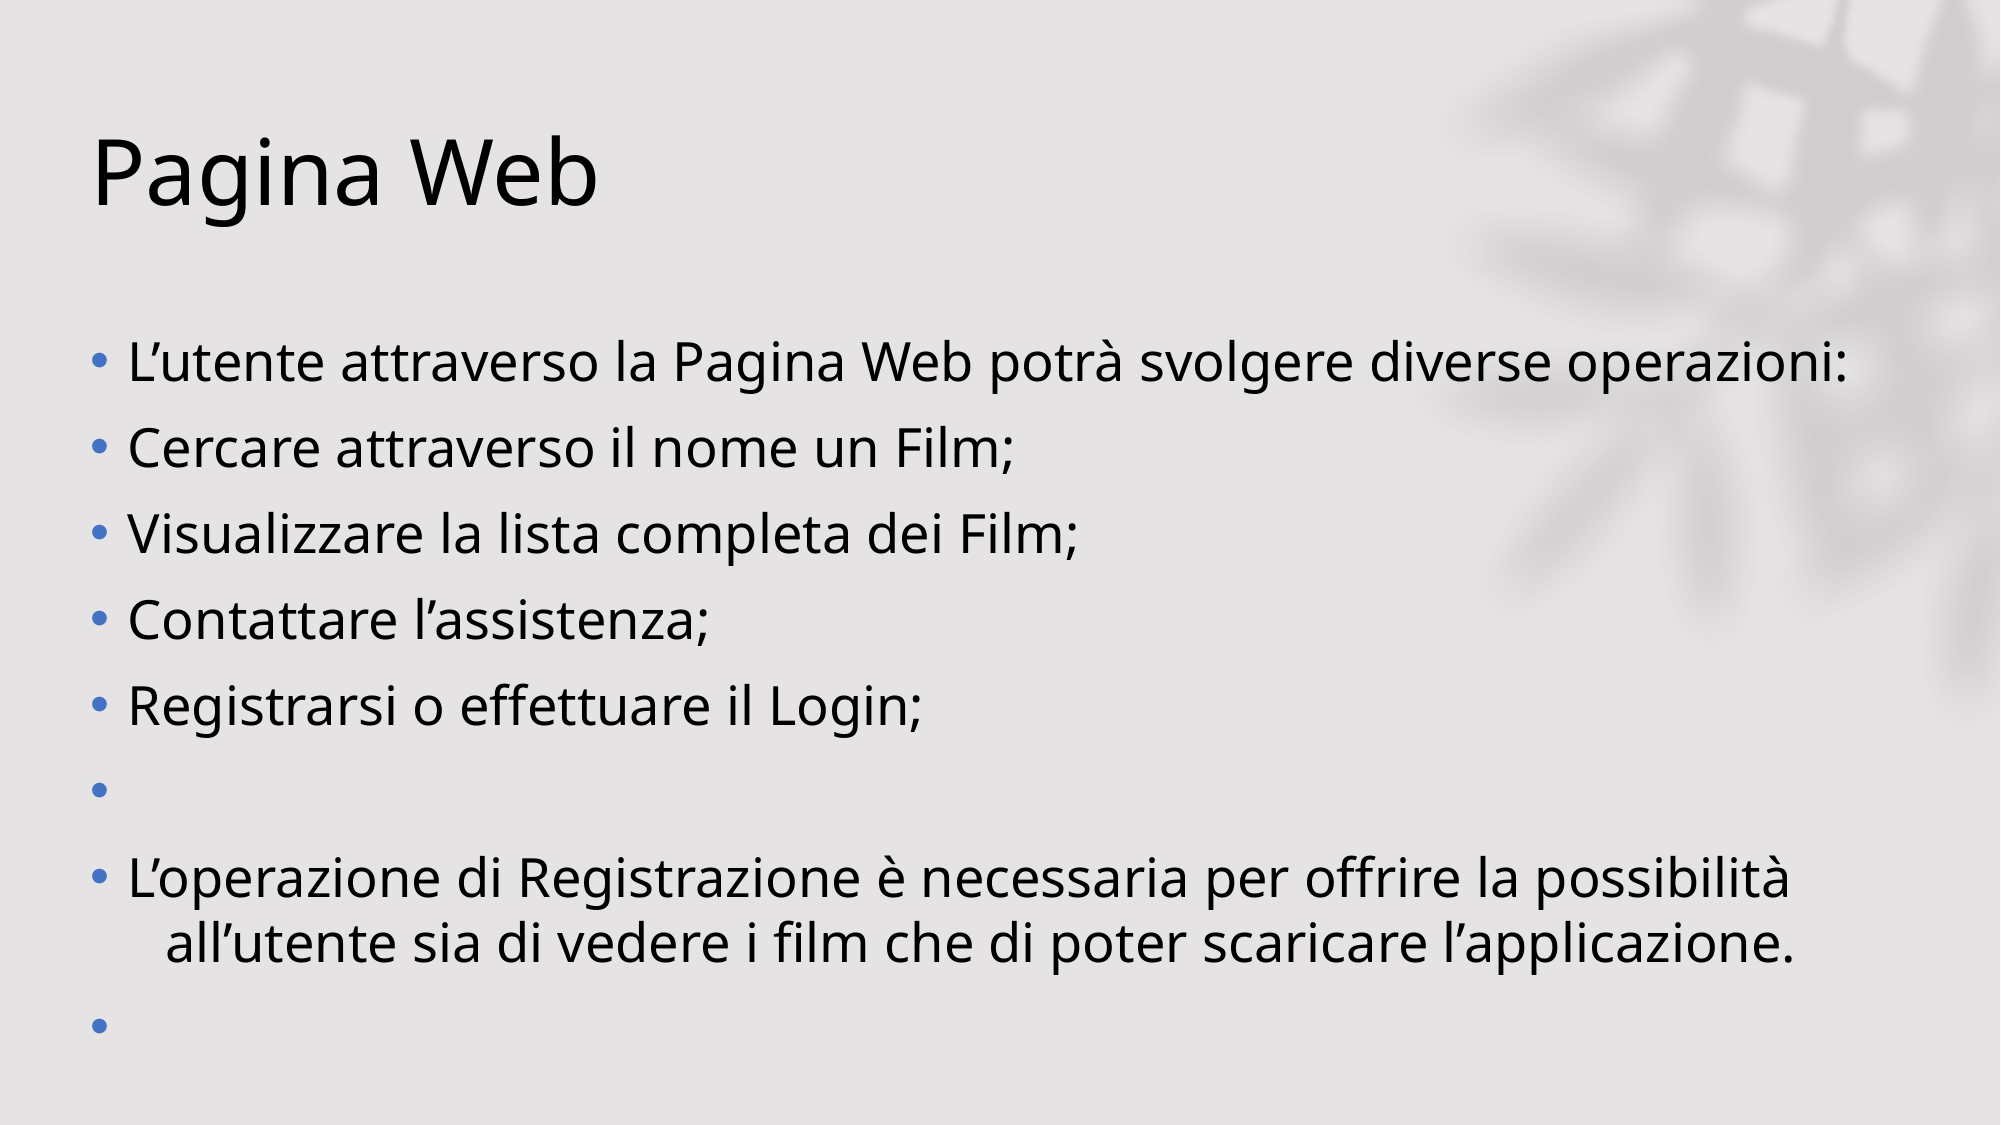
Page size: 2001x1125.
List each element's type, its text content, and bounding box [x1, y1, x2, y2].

title Pagina Web [75, 60, 1863, 278]
list L’utente attraverso la Pagina Web potrà svolgere diverse operazioni: Cercare attraverso il nome un Film; Visualizzare la lista completa dei Film; Contattare l’assistenza; Registrarsi o effettuare il Login; L’operazione di Registrazione è necessaria per offrire la possibilità all’utente sia di vedere i film che di poter scaricare l’applicazione. [75, 319, 1959, 1009]
